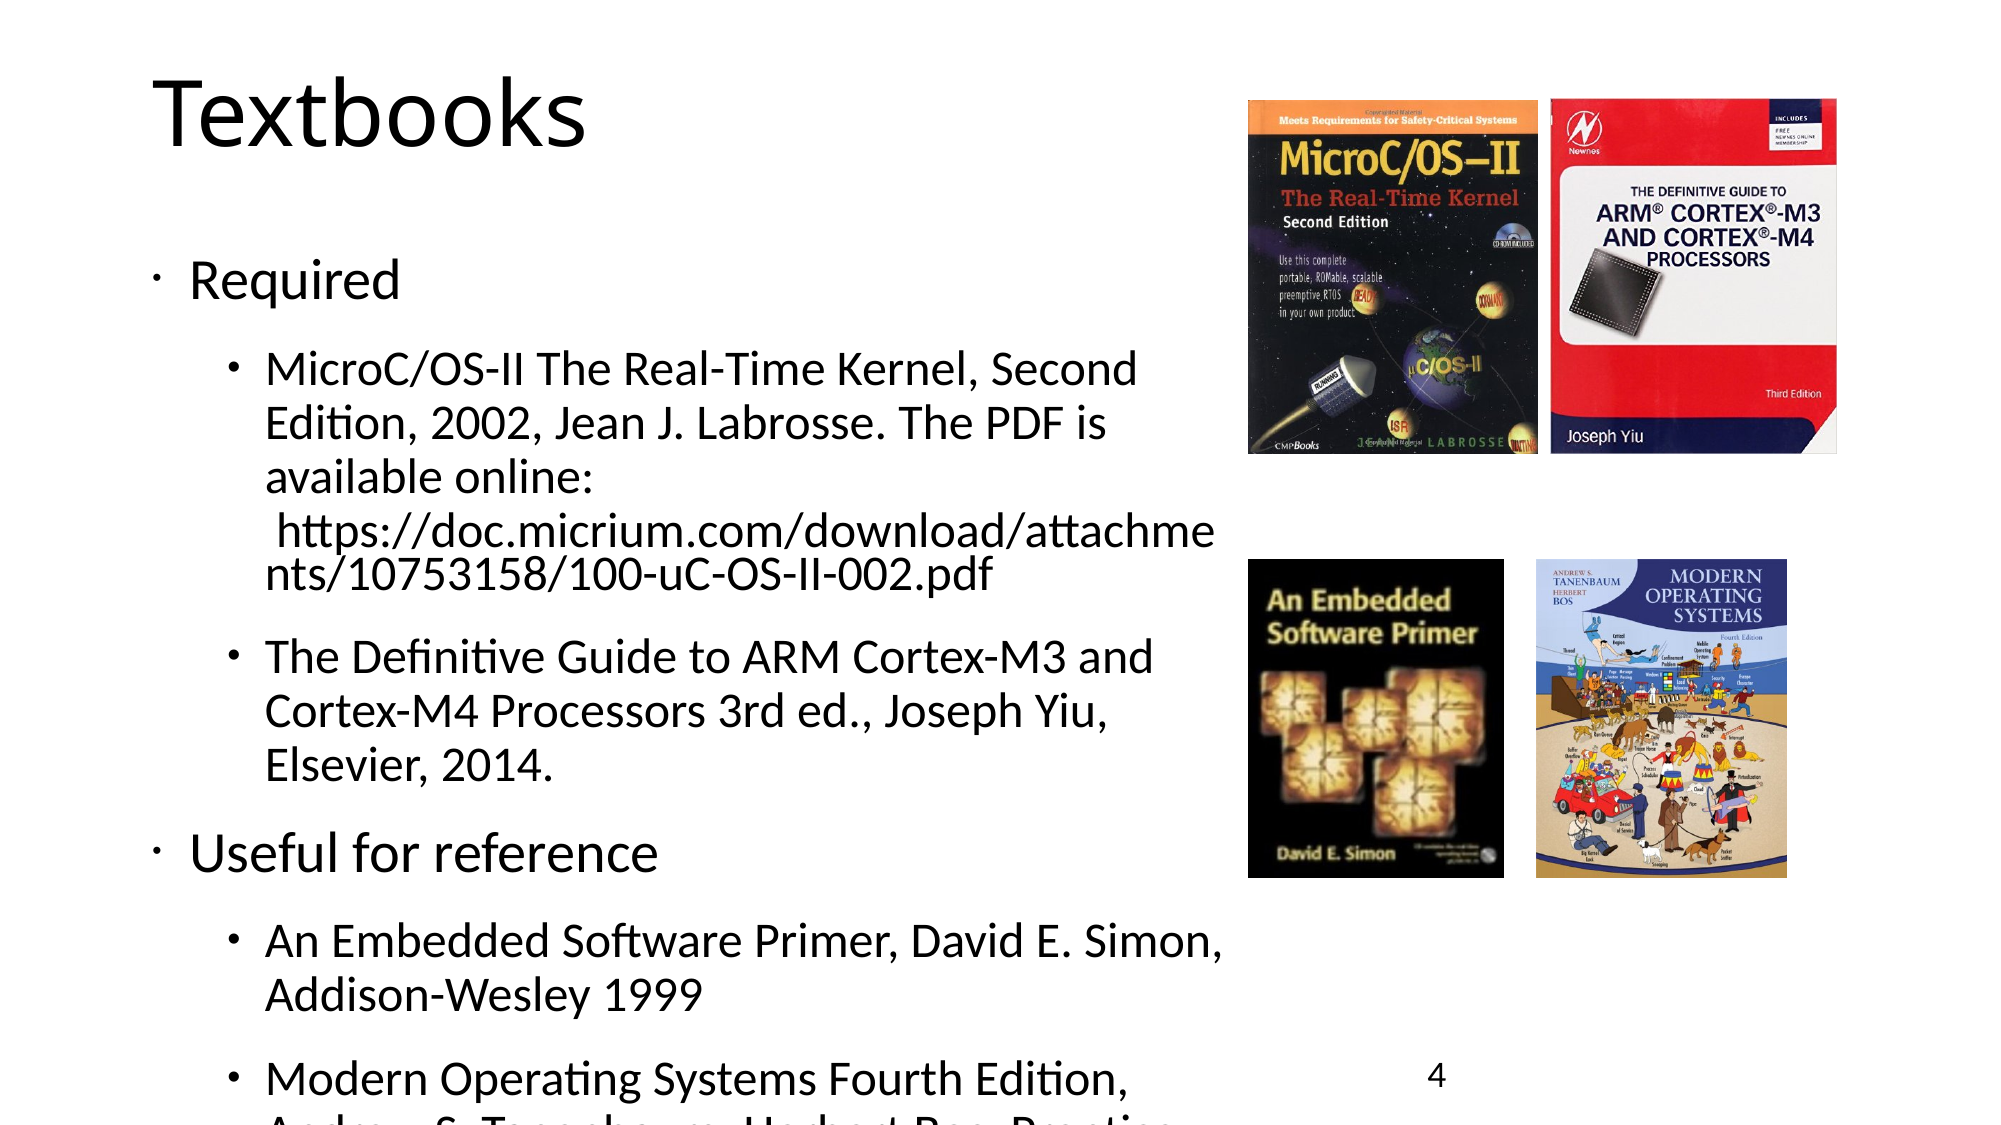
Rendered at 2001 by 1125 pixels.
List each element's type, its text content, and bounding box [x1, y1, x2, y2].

title Textbooks [137, 59, 1863, 278]
picture [1248, 100, 1538, 454]
picture [1248, 559, 1504, 878]
list Required MicroC/OS-II The Real-Time Kernel, Second Edition, 2002, Jean J. Labrosse. The PDF is available online: https://doc.micrium.com/download/attachments/10753158/100-uC-OS-II-002.pdf The Definitive Guide to ARM Cortex-M3 and Cortex-M4 Processors 3rd ed., Joseph Yiu, Elsevier, 2014. Useful for reference An Embedded Software Primer, David E. Simon, Addison-Wesley 1999 Modern Operating Systems Fourth Edition, Andrew S. Tanenbaum, Herbert Bos, Prentice Hall, 2014 [137, 242, 1249, 956]
picture [1550, 98, 1837, 454]
picture [1536, 559, 1787, 878]
slide_number <number> [1412, 1042, 1863, 1103]
